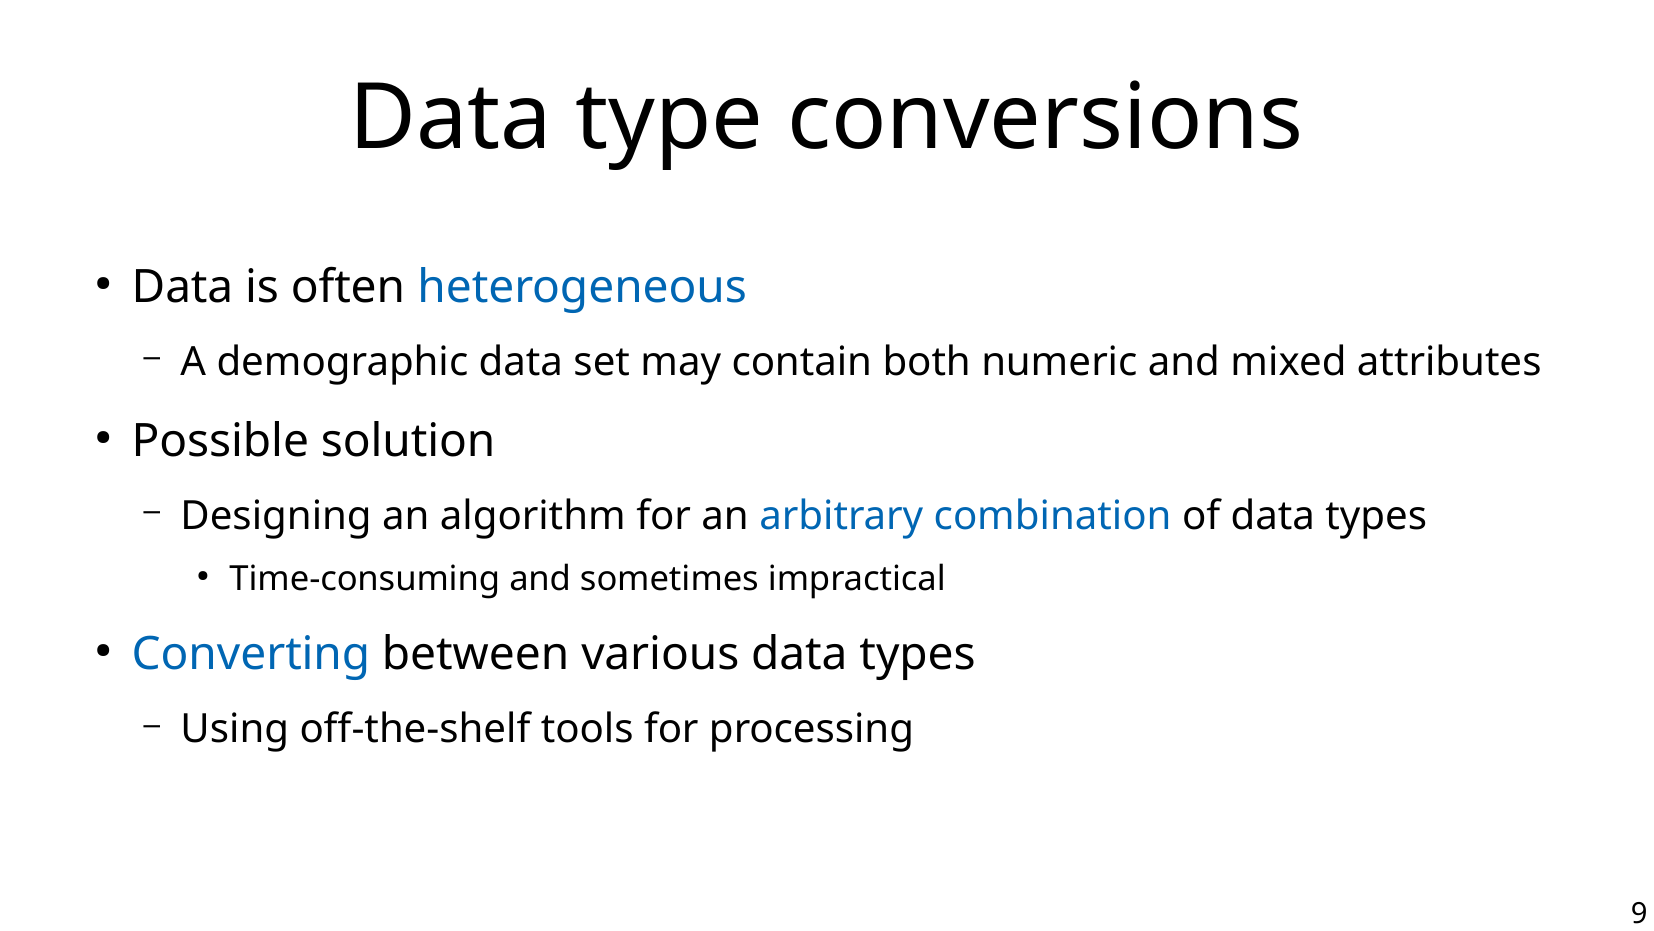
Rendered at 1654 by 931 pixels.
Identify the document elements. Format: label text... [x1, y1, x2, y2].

title Data type conversions [82, 1, 1571, 226]
list Data is often heterogeneous A demographic data set may contain both numeric and mixed attributes Possible solution Designing an algorithm for an arbitrary combination of data types Time-consuming and sometimes impractical Converting between various data types Using off-the-shelf tools for processing [82, 253, 1571, 793]
